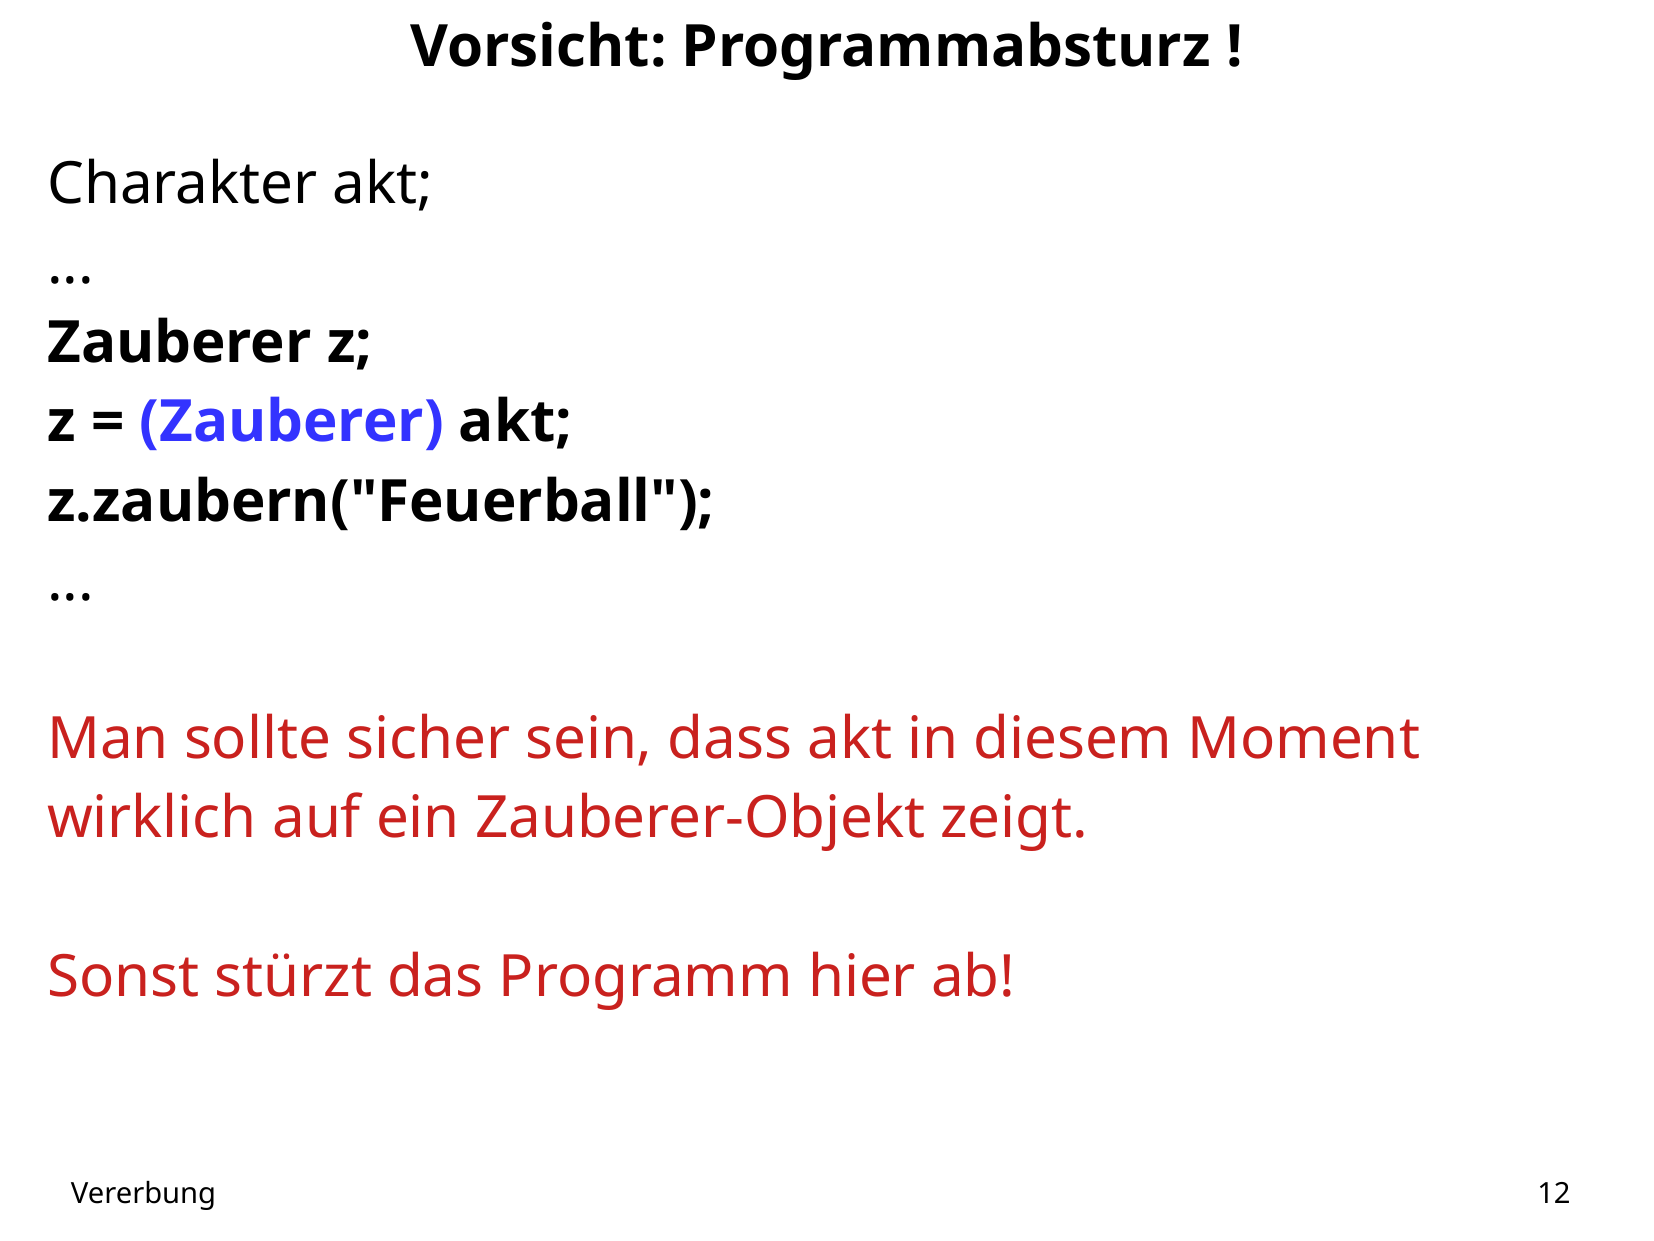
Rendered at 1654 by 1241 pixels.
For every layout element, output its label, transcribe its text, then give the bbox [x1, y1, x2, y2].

list Charakter akt; ... Zauberer z; z = (Zauberer) akt; z.zaubern("Feuerball"); ... Man sollte sicher sein, dass akt in diesem Moment wirklich auf ein Zauberer-Objekt zeigt. Sonst stürzt das Programm hier ab! [47, 141, 1619, 1158]
title Vorsicht: Programmabsturz ! [0, 5, 1654, 83]
